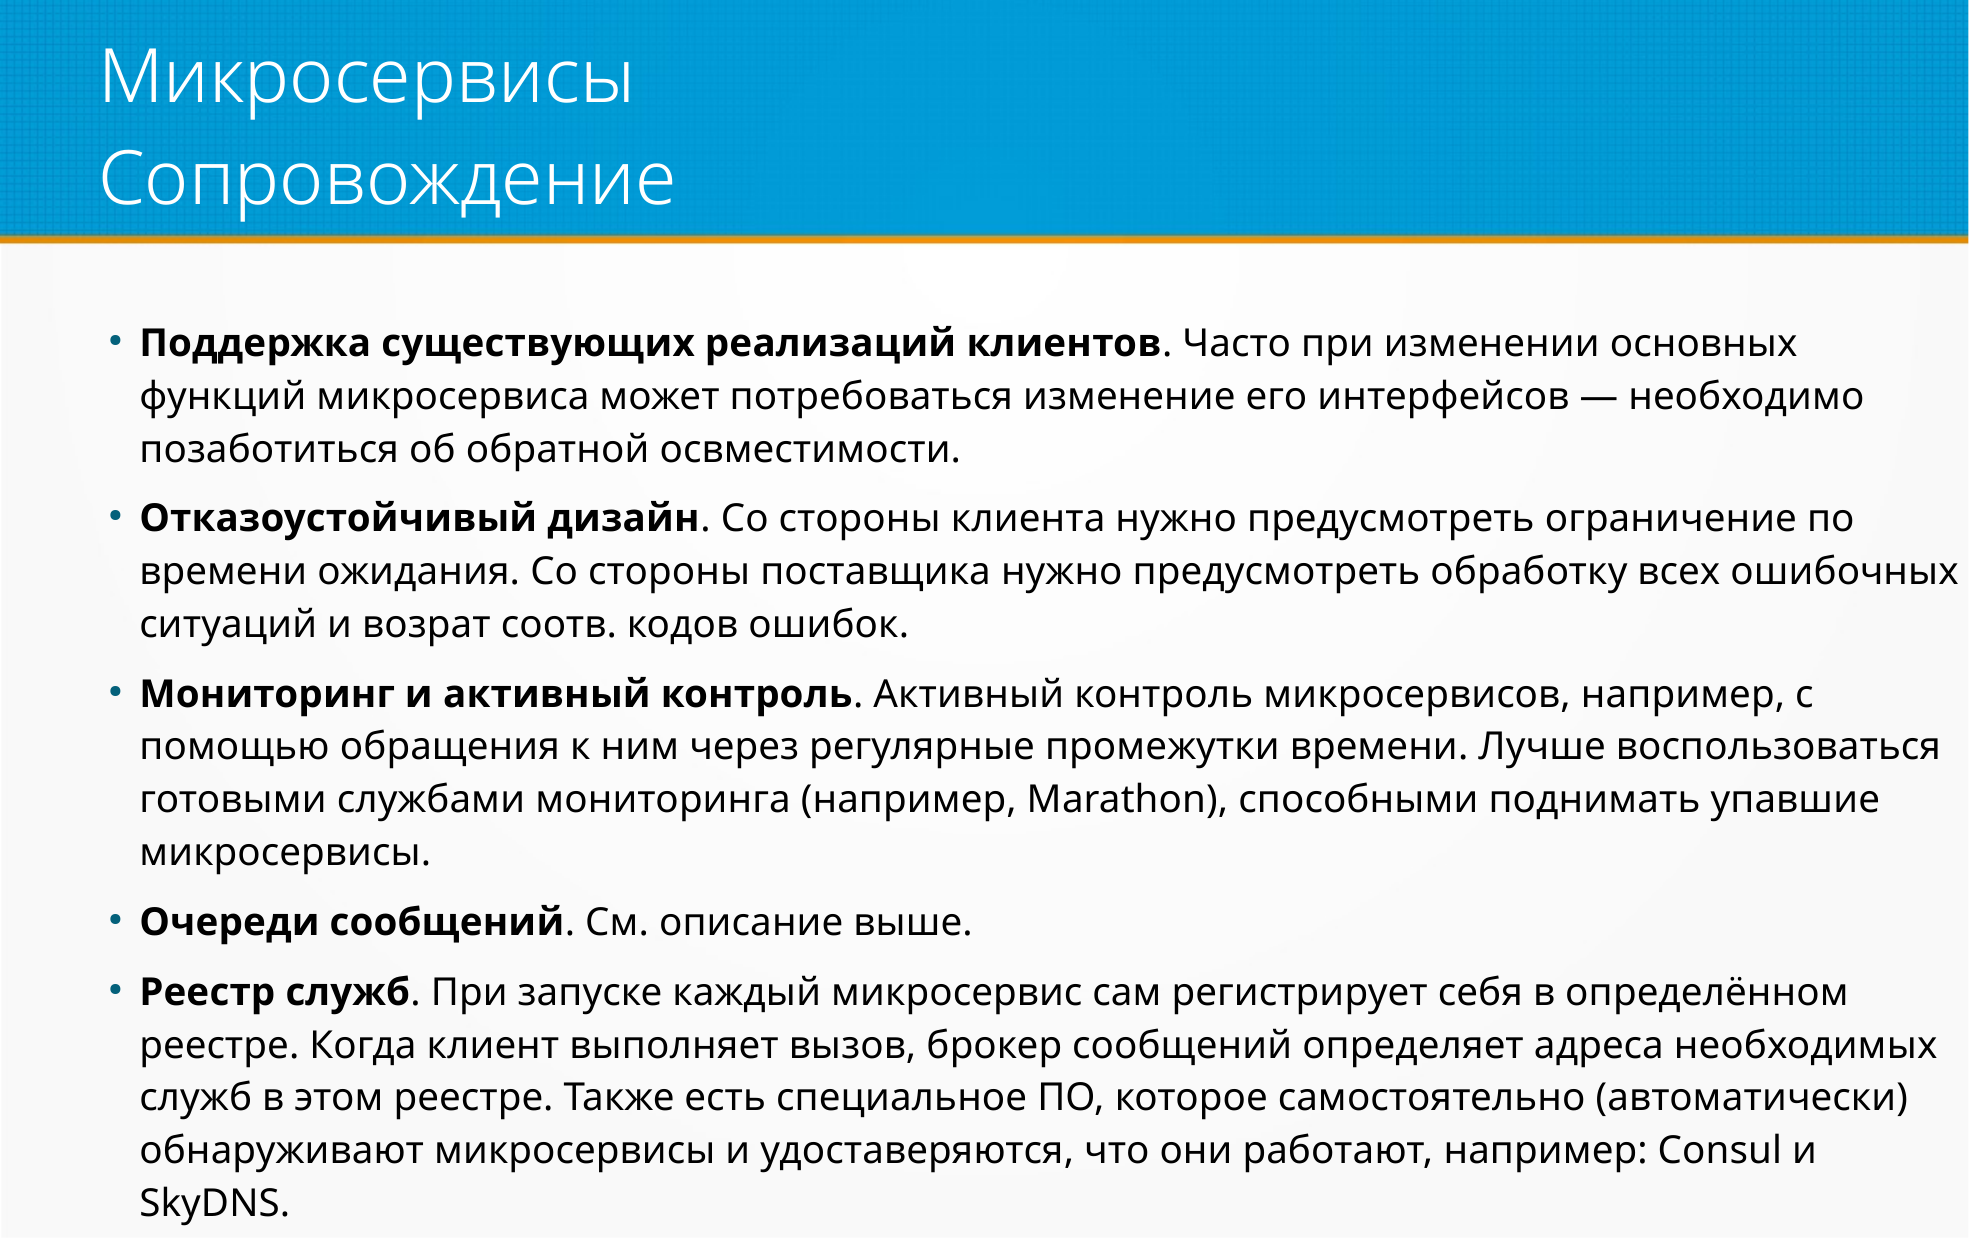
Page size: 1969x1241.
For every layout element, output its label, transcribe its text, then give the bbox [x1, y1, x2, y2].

title Микросервисы Сопровождение [98, 19, 1870, 227]
picture [0, 233, 1969, 1241]
list Поддержка существующих реализаций клиентов. Часто при изменении основных функций микросервиса может потребоваться изменение его интерфейсов — необходимо позаботиться об обратной освместимости. Отказоустойчивый дизайн. Со стороны клиента нужно предусмотреть ограничение по времени ожидания. Со стороны поставщика нужно предусмотреть обработку всех ошибочных ситуаций и возрат соотв. кодов ошибок. Мониторинг и активный контроль. Активный контроль микросервисов, например, с помощью обращения к ним через регулярные промежутки времени. Лучше воспользоваться готовыми службами мониторинга (например, Marathon), способными поднимать упавшие микросервисы. Очереди сообщений. См. описание выше. Реестр служб. При запуске каждый микросервис сам регистрирует себя в определённом реестре. Когда клиент выполняет вызов, брокер сообщений определяет адреса необходимых служб в этом реестре. Также есть специальное ПО, которое самостоятельно (автоматически) обнаруживают микросервисы и удоставеряются, что они работают, например: Consul и SkyDNS. [98, 315, 1969, 1241]
